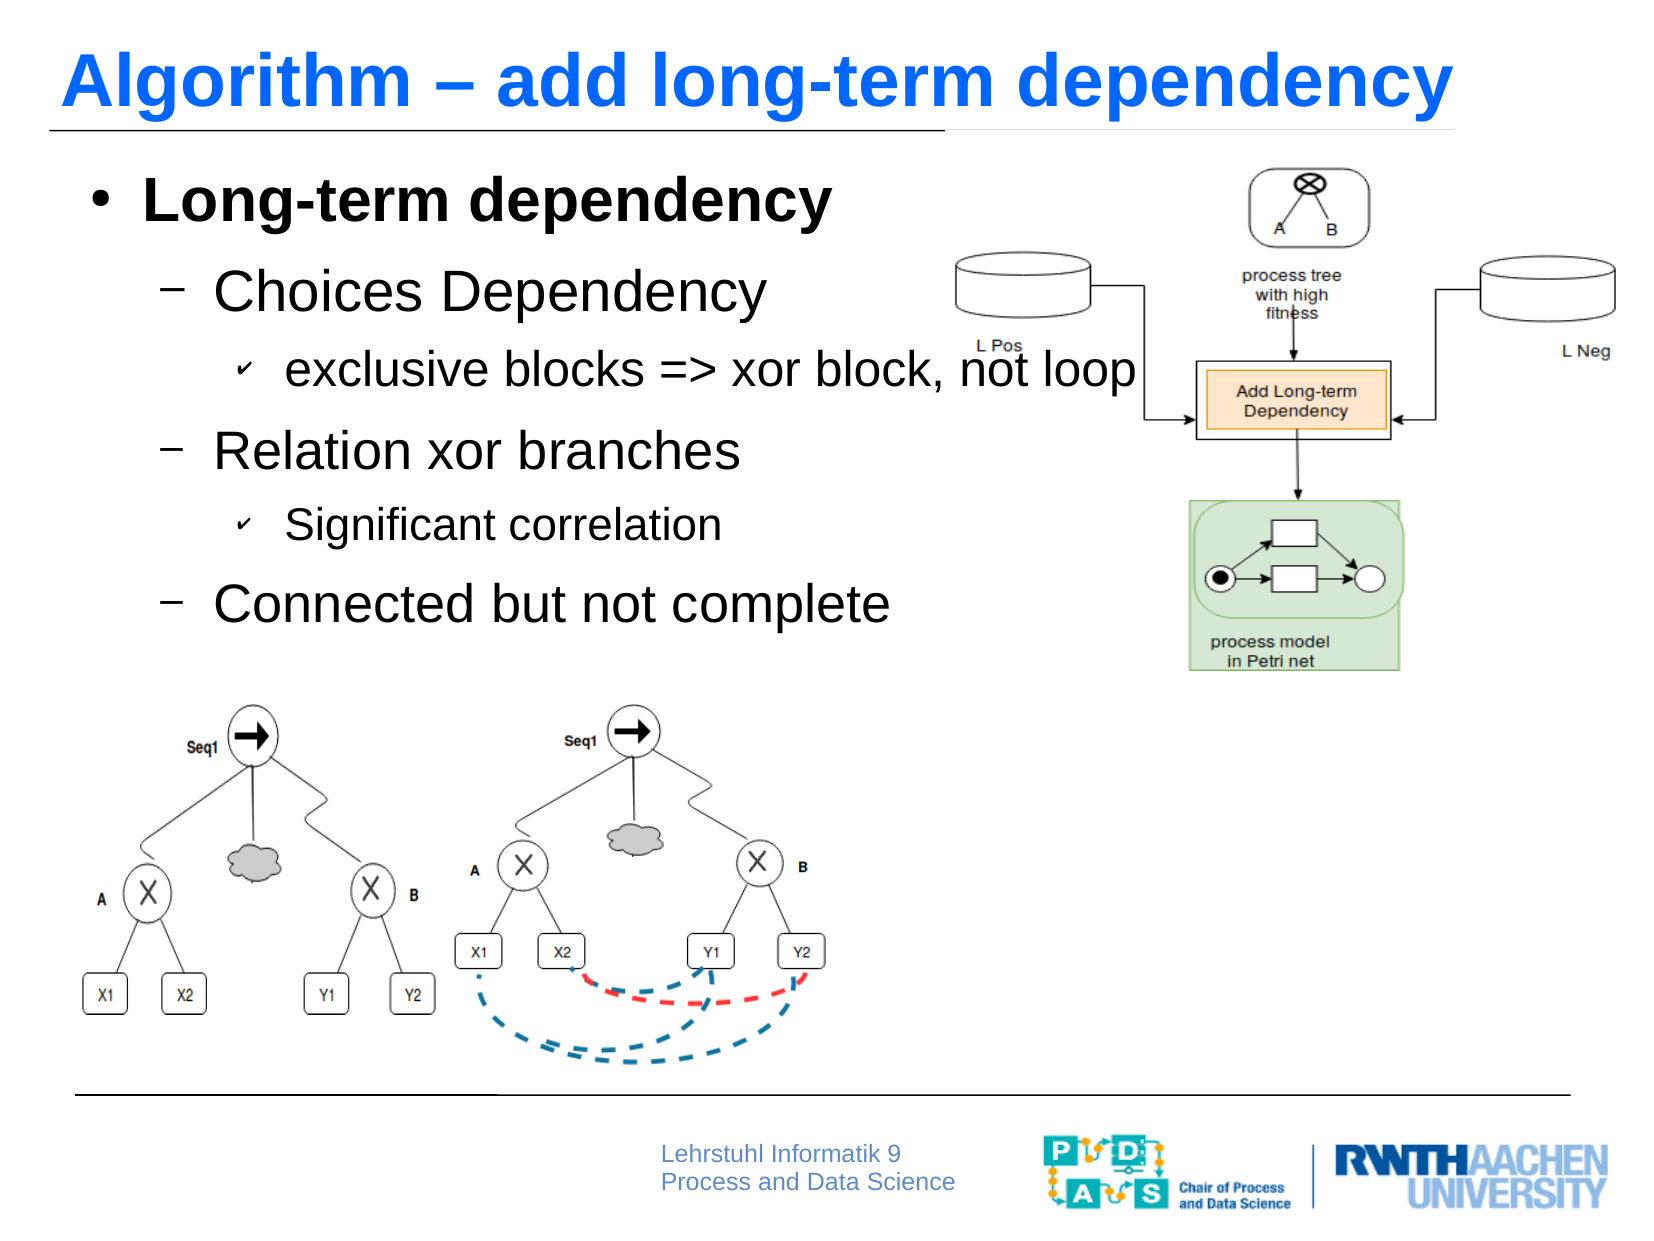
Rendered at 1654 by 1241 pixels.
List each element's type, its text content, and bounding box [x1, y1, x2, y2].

picture [450, 704, 826, 1066]
list Long-term dependency Choices Dependency exclusive blocks => xor block, not loop Relation xor branches Significant correlation Connected but not complete [71, 165, 1561, 1021]
picture [1005, 1090, 1647, 1241]
title Algorithm – add long-term dependency [60, 30, 1549, 131]
picture [78, 704, 436, 1015]
picture [945, 130, 1654, 671]
